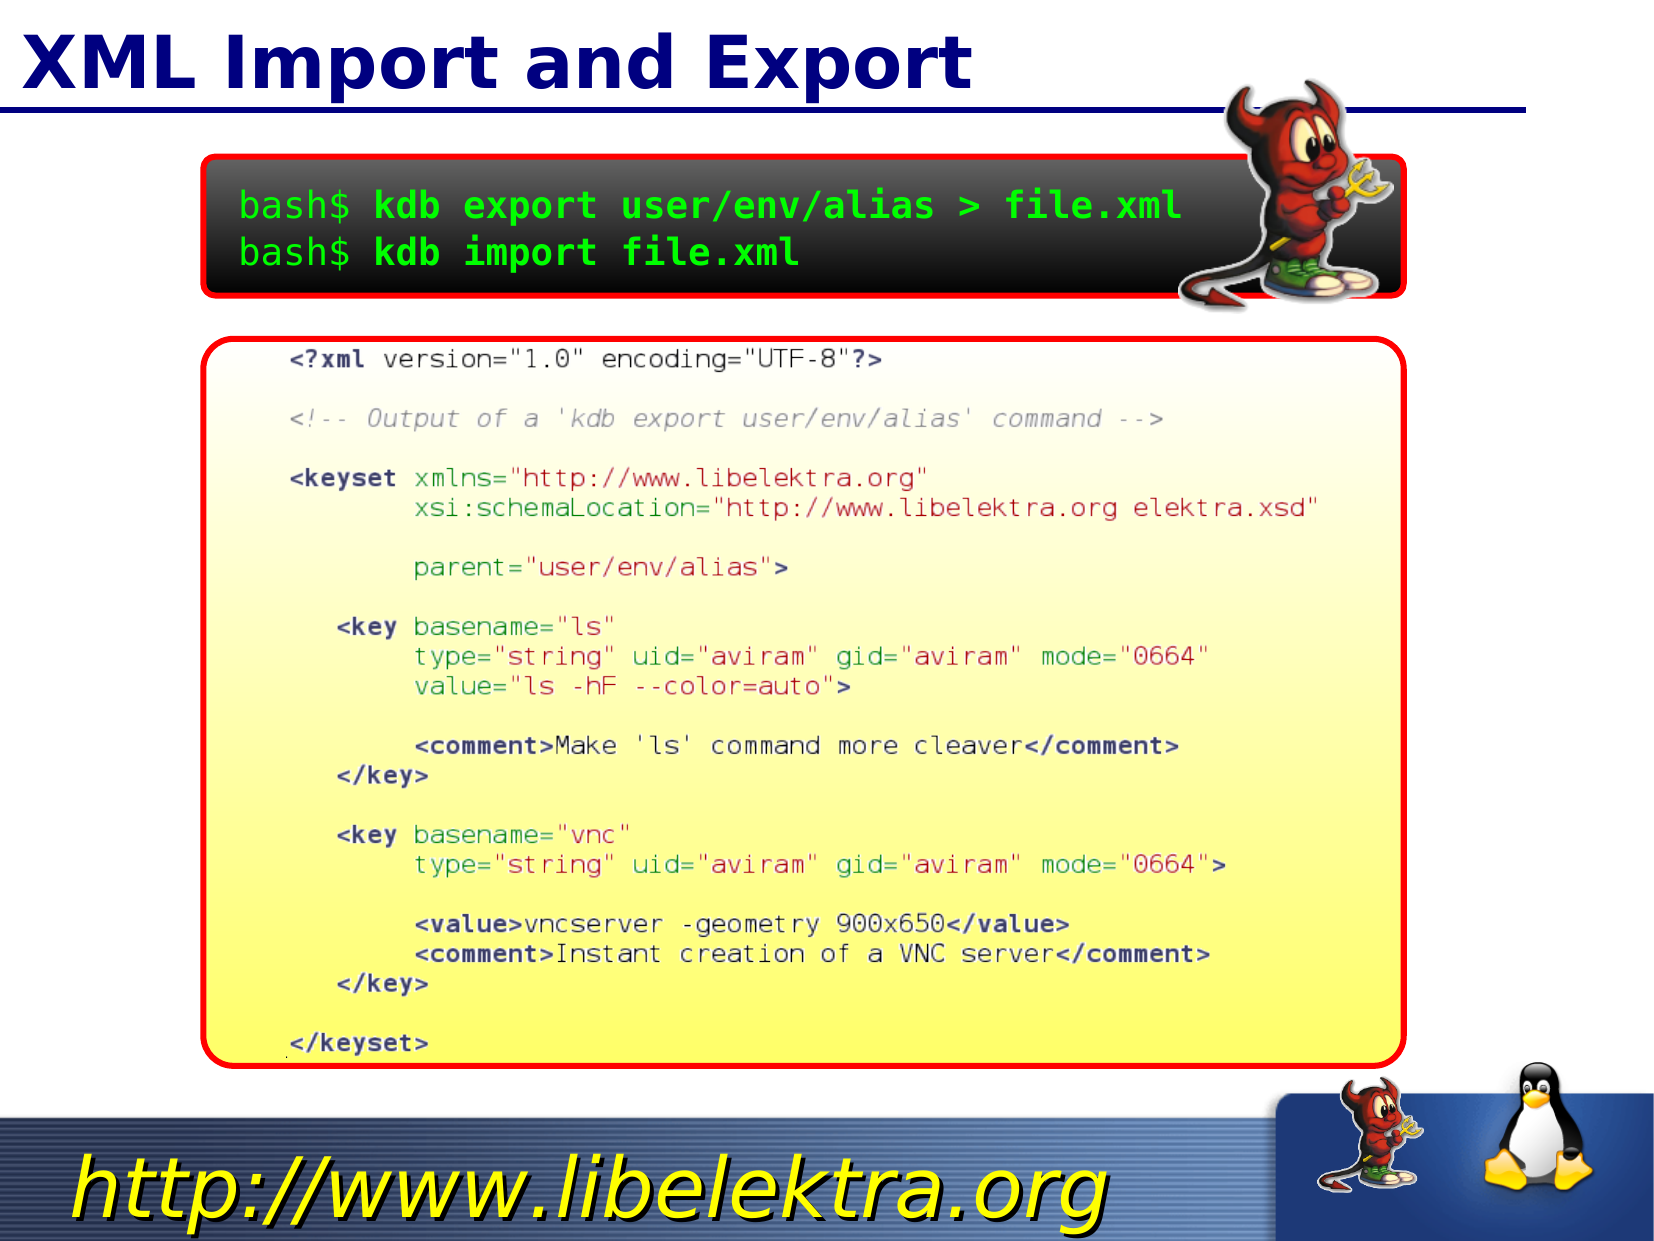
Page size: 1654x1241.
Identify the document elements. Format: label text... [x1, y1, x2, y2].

text_box [203, 338, 1404, 1066]
text_box [203, 156, 1178, 296]
text_box XML Import and Export [21, 14, 1611, 111]
picture [286, 346, 1321, 1058]
text_box bash$ kdb export user/env/alias > file.xml bash$ kdb import file.xml [238, 181, 1178, 272]
picture [1178, 77, 1394, 314]
text_box [1394, 157, 1404, 296]
picture [0, 1061, 1654, 1241]
